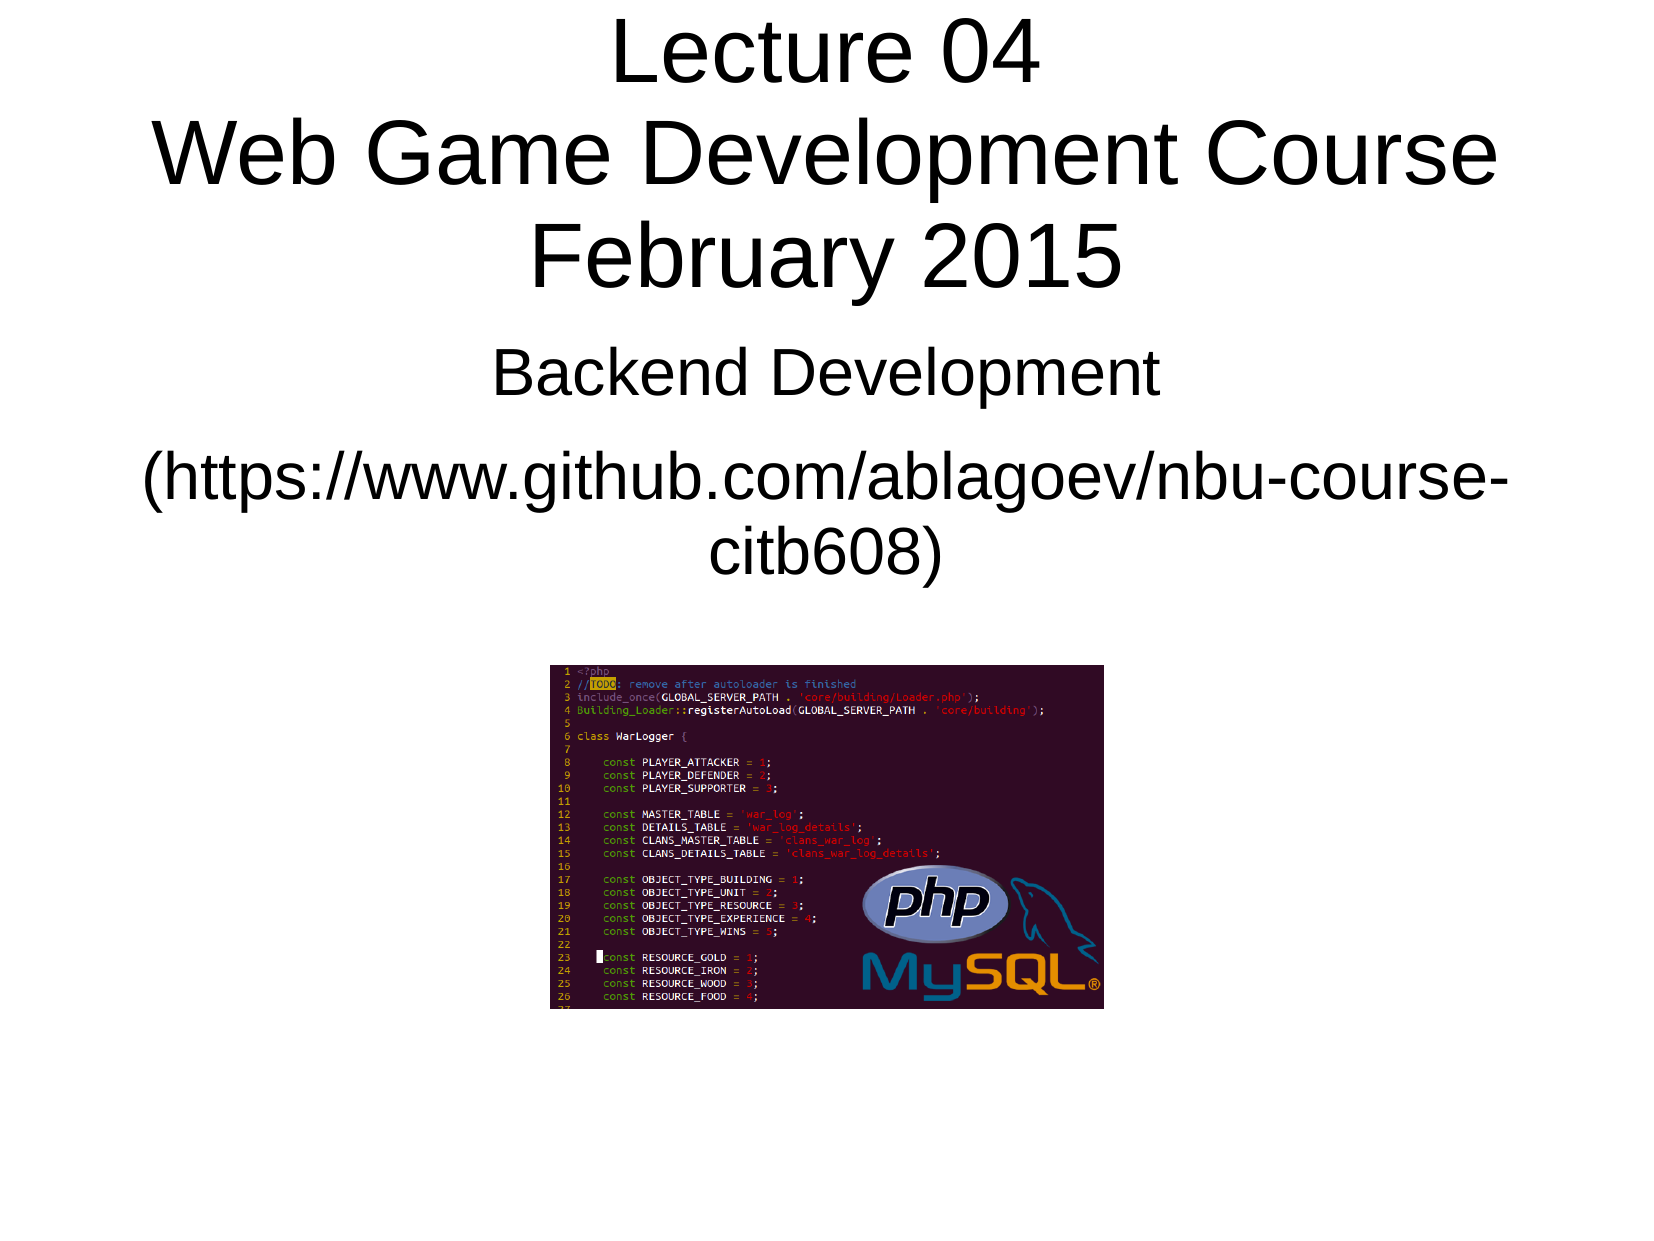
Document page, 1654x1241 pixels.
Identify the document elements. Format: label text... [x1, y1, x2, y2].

picture [550, 665, 1104, 1009]
title Lecture 04 Web Game Development Course February 2015 [82, 0, 1571, 290]
list Backend Development (https://www.github.com/ablagoev/nbu-course-citb608) [82, 290, 1571, 634]
